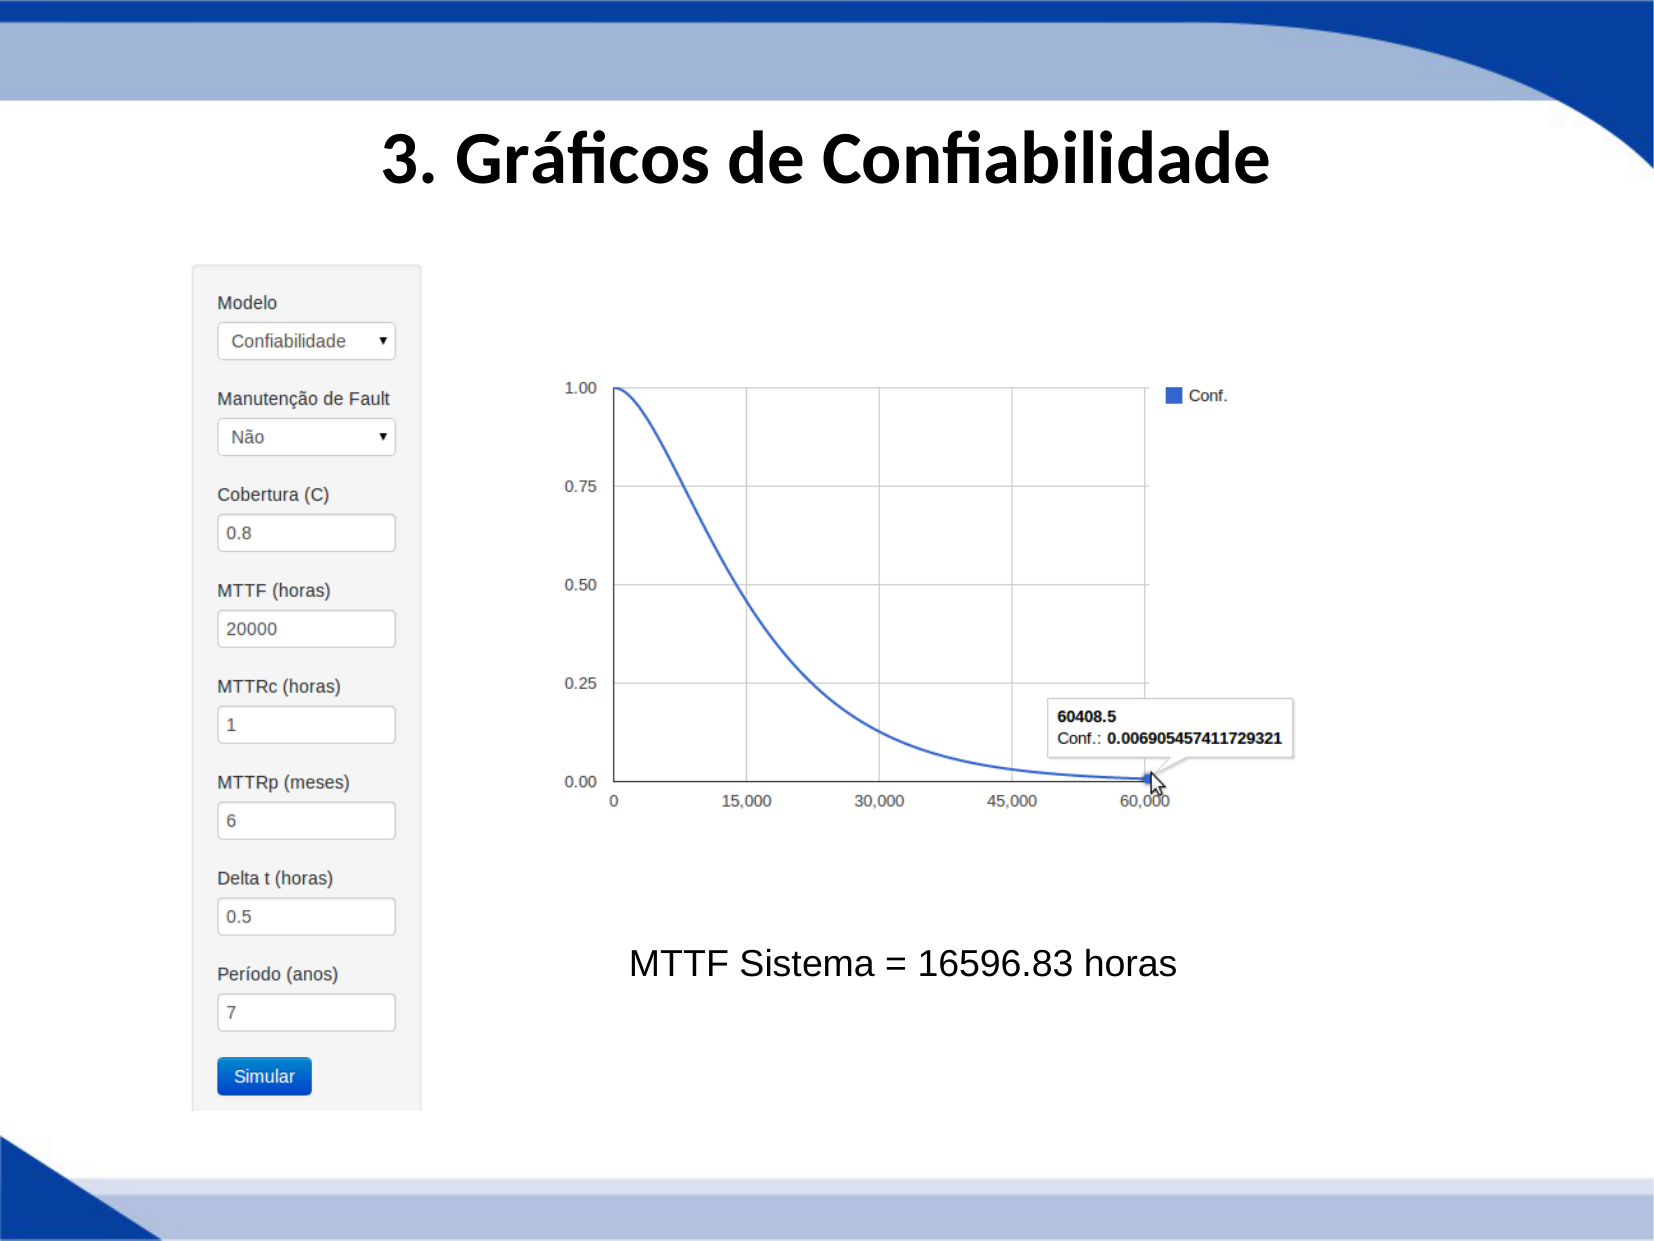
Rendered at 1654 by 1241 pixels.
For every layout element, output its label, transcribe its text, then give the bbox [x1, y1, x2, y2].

text_box MTTF Sistema = 16596.83 horas [614, 935, 1193, 993]
picture [0, 0, 1654, 1241]
title 3. Gráficos de Confiabilidade [82, 49, 1571, 257]
